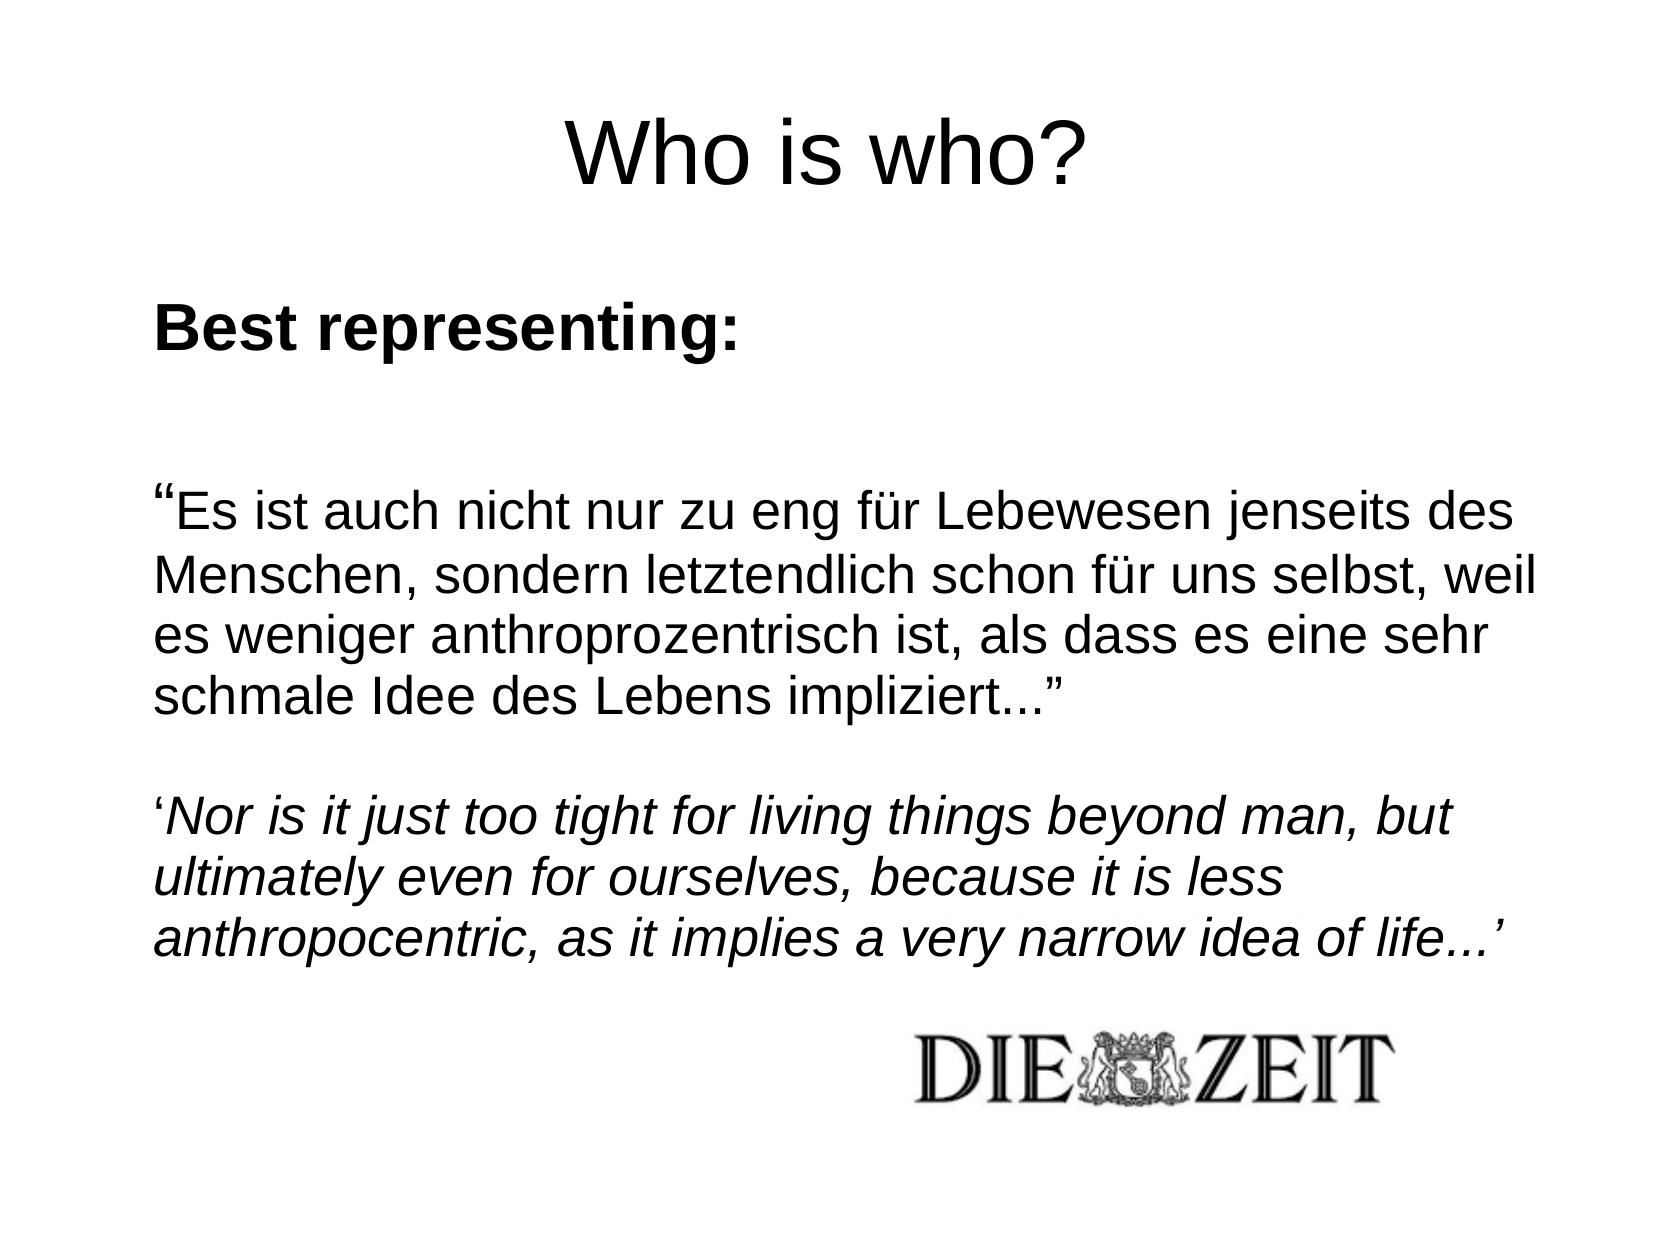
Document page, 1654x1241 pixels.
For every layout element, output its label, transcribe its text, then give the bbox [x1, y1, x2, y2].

title Who is who? [82, 49, 1571, 257]
list Best representing: “Es ist auch nicht nur zu eng für Lebewesen jenseits des Menschen, sondern letztendlich schon für uns selbst, weil es weniger anthroprozentrisch ist, als dass es eine sehr schmale Idee des Lebens impliziert...” ‘Nor is it just too tight for living things beyond man, but ultimately even for ourselves, because it is less anthropocentric, as it implies a very narrow idea of life...’ [82, 290, 1583, 1241]
